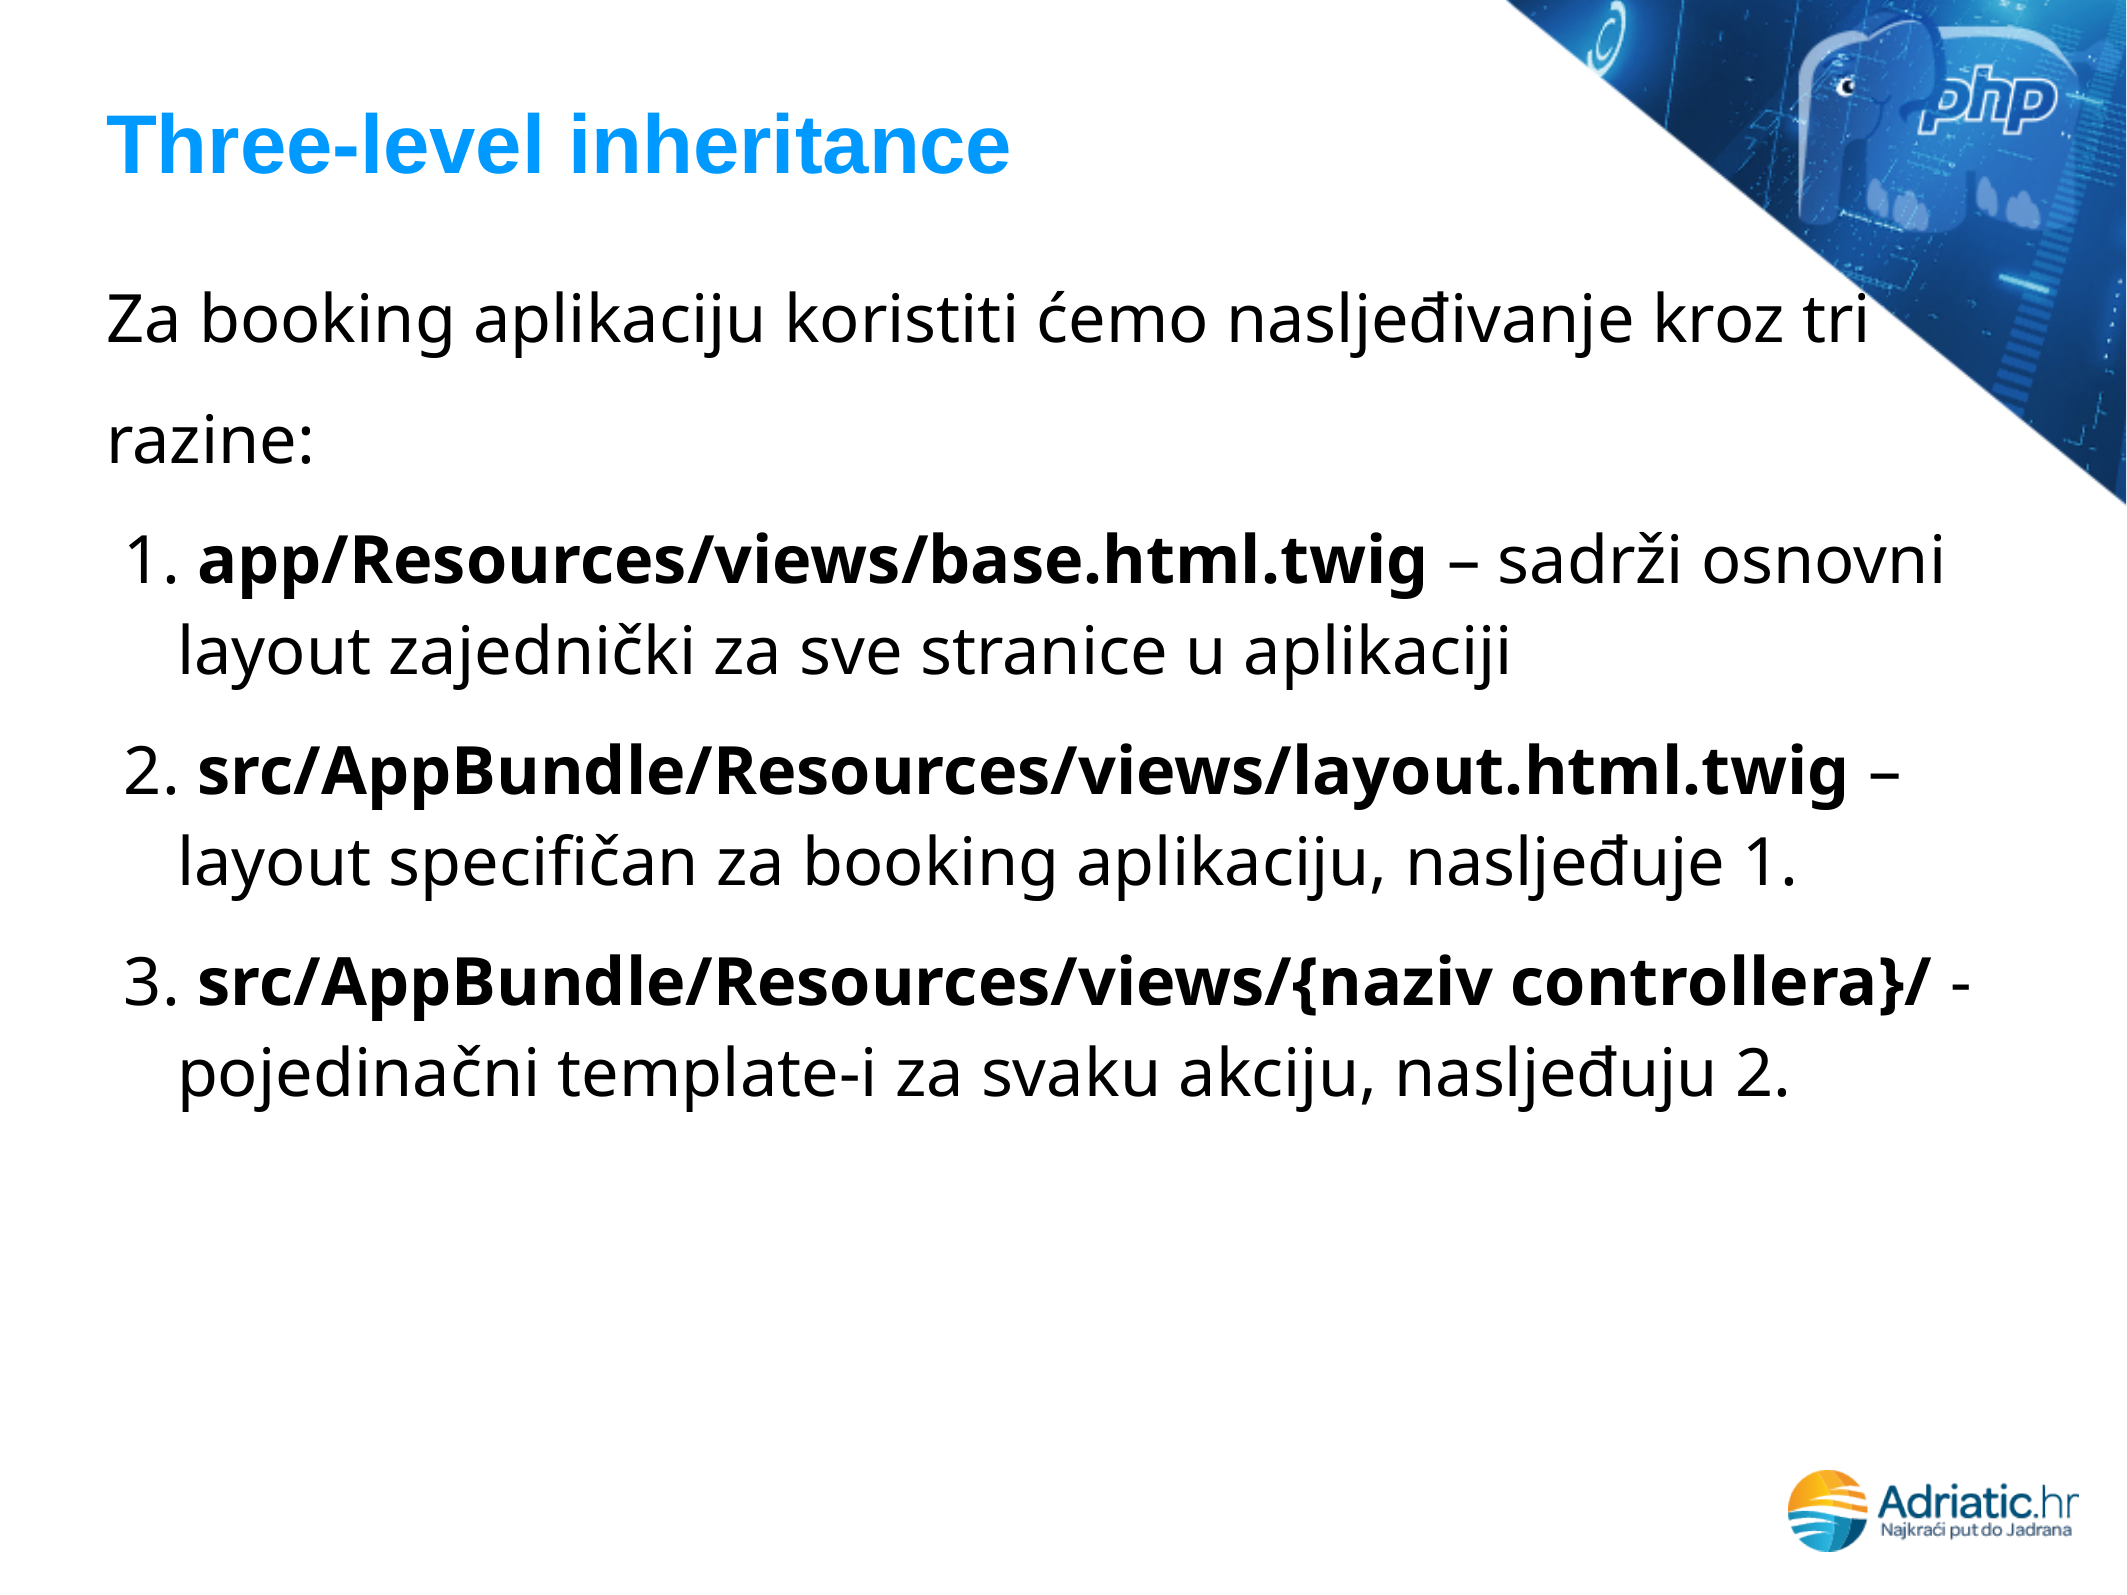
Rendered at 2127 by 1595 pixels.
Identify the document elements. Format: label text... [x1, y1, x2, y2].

picture [1788, 1470, 2079, 1552]
title Three-level inheritance [106, 70, 1630, 219]
list Za booking aplikaciju koristiti ćemo nasljeđivanje kroz tri razine: app/Resources/views/base.html.twig – sadrži osnovni layout zajednički za sve stranice u aplikaciji src/AppBundle/Resources/views/layout.html.twig – layout specifičan za booking aplikaciju, nasljeđuje 1. src/AppBundle/Resources/views/{naziv controllera}/ - pojedinačni template-i za svaku akciju, nasljeđuju 2. [106, 271, 2020, 1453]
picture [1505, 0, 2127, 625]
